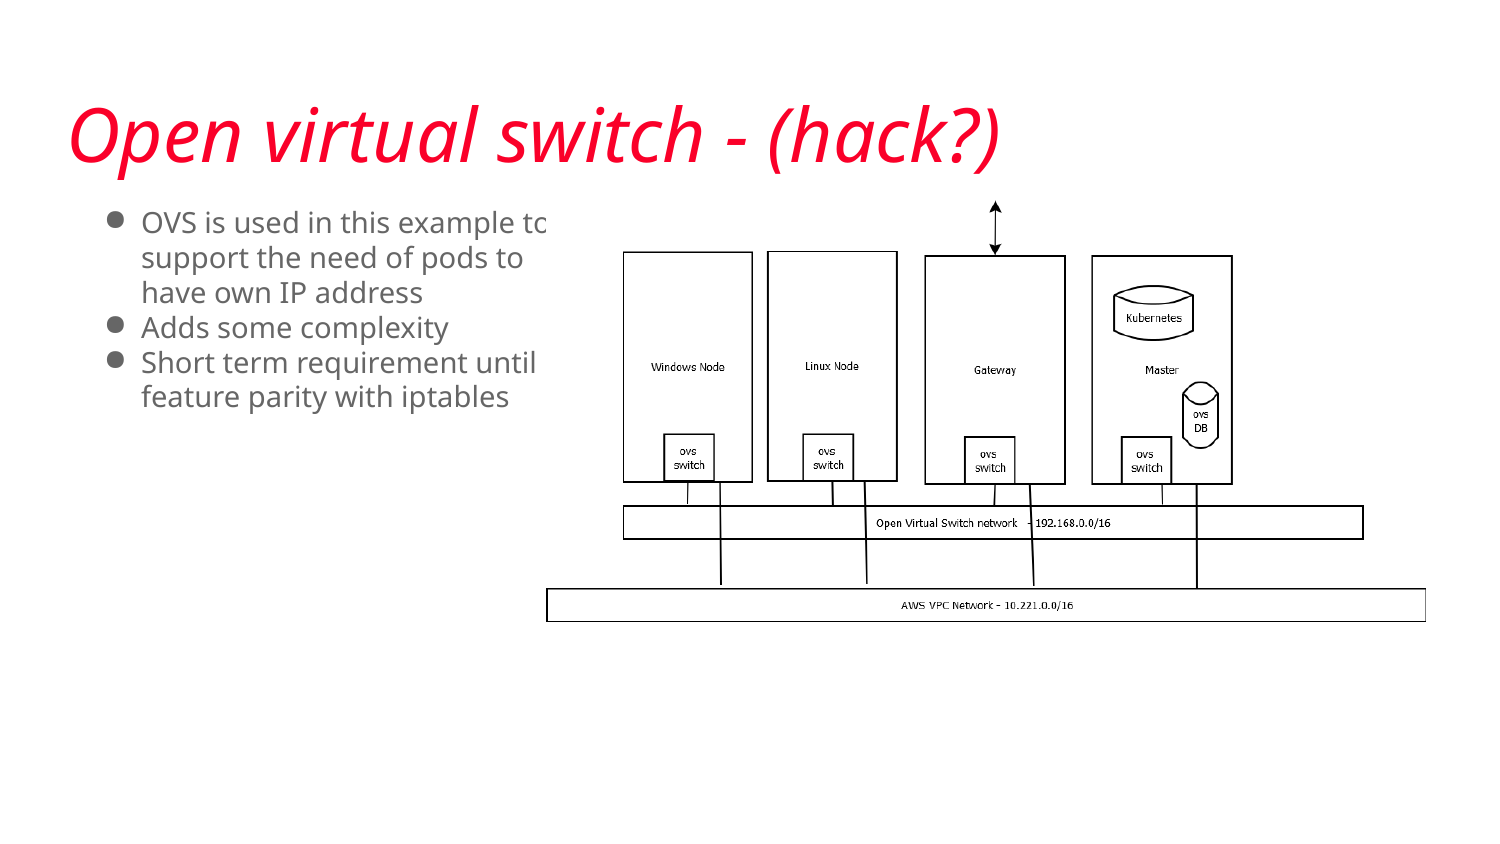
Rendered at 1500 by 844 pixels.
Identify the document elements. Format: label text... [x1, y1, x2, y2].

list OVS is used in this example to support the need of pods to have own IP address Adds some complexity Short term requirement until feature parity with iptables [51, 189, 572, 750]
picture [546, 199, 1426, 622]
title Open virtual switch - (hack?) [51, 72, 1449, 167]
